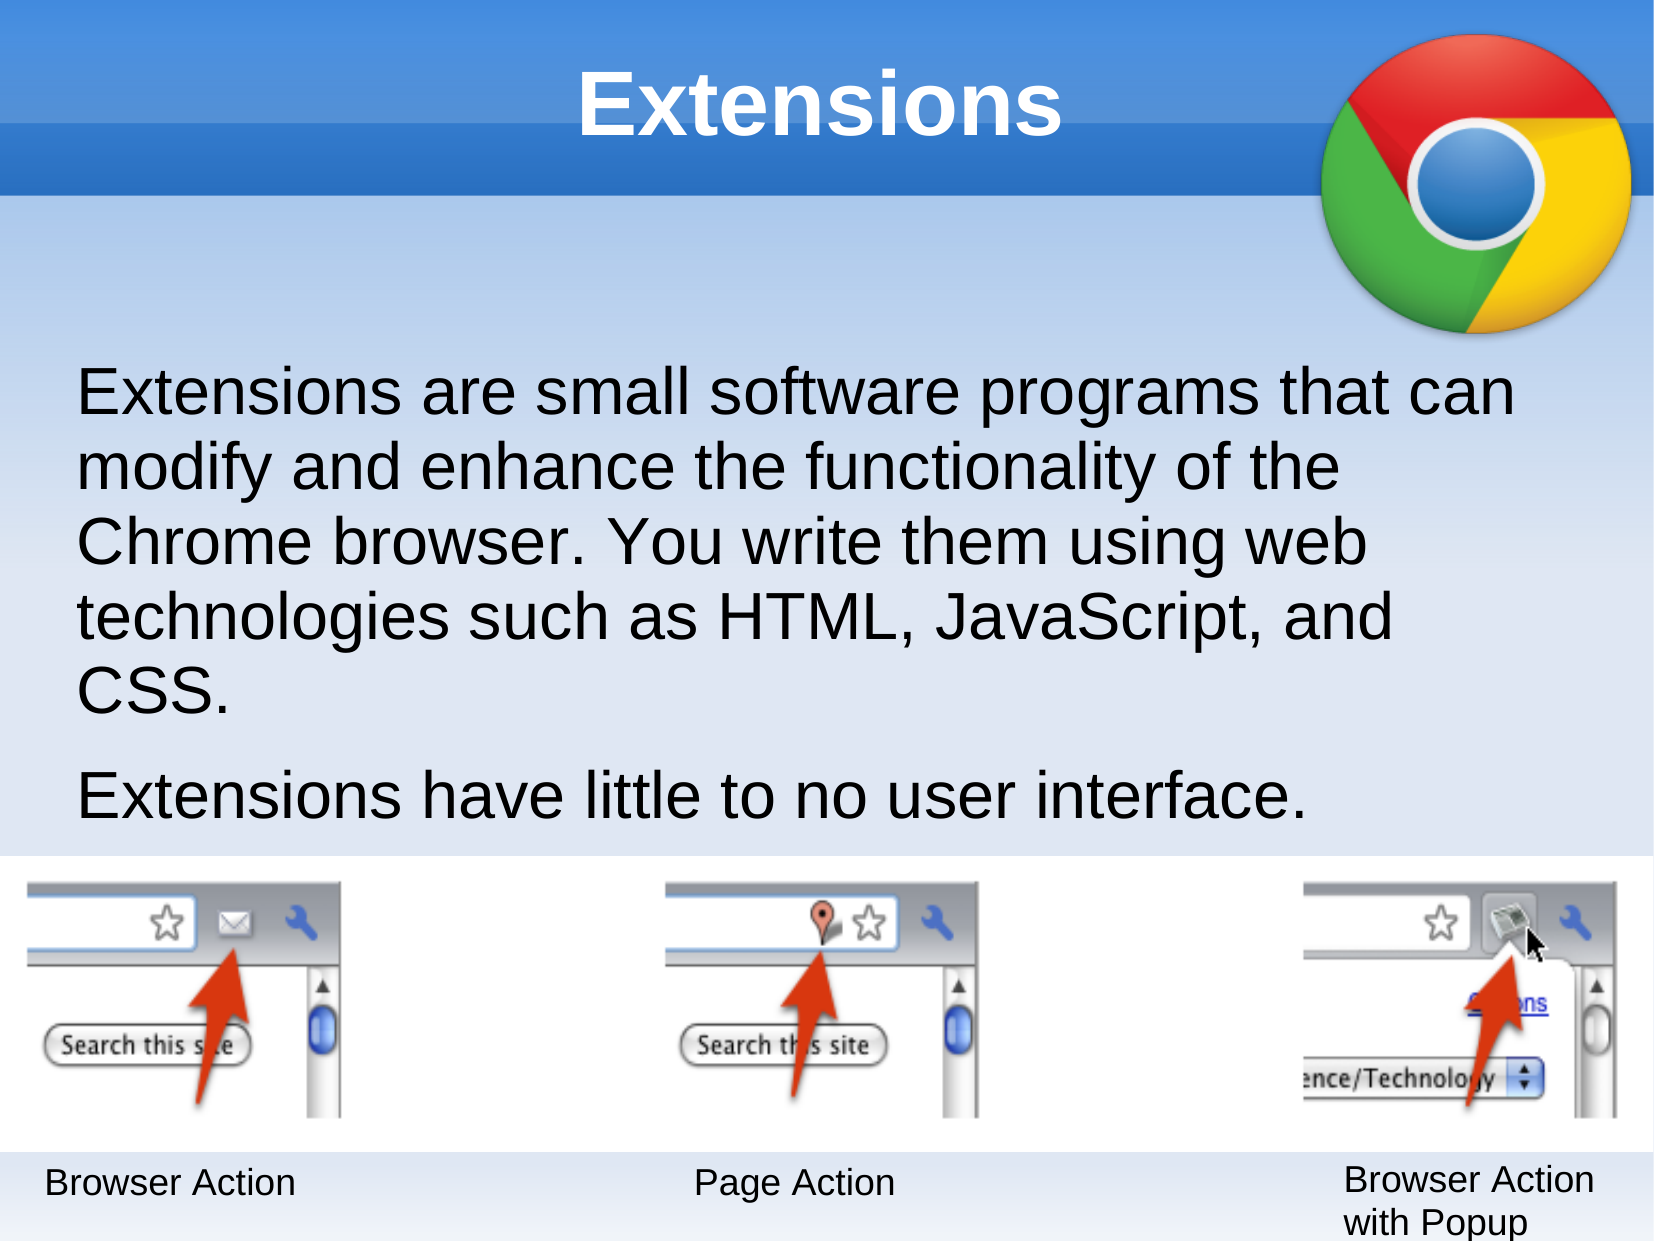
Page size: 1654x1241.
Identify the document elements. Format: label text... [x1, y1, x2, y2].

text_box Browser Action with Popup [1328, 1151, 1654, 1241]
list Extensions are small software programs that can modify and enhance the functionality of the Chrome browser. You write them using web technologies such as HTML, JavaScript, and CSS. Extensions have little to no user interface. [76, 354, 1565, 856]
text_box Browser Action [29, 1153, 384, 1211]
picture [0, 0, 1654, 1241]
text_box Page Action [679, 1153, 1034, 1211]
title Extensions [76, 0, 1565, 208]
